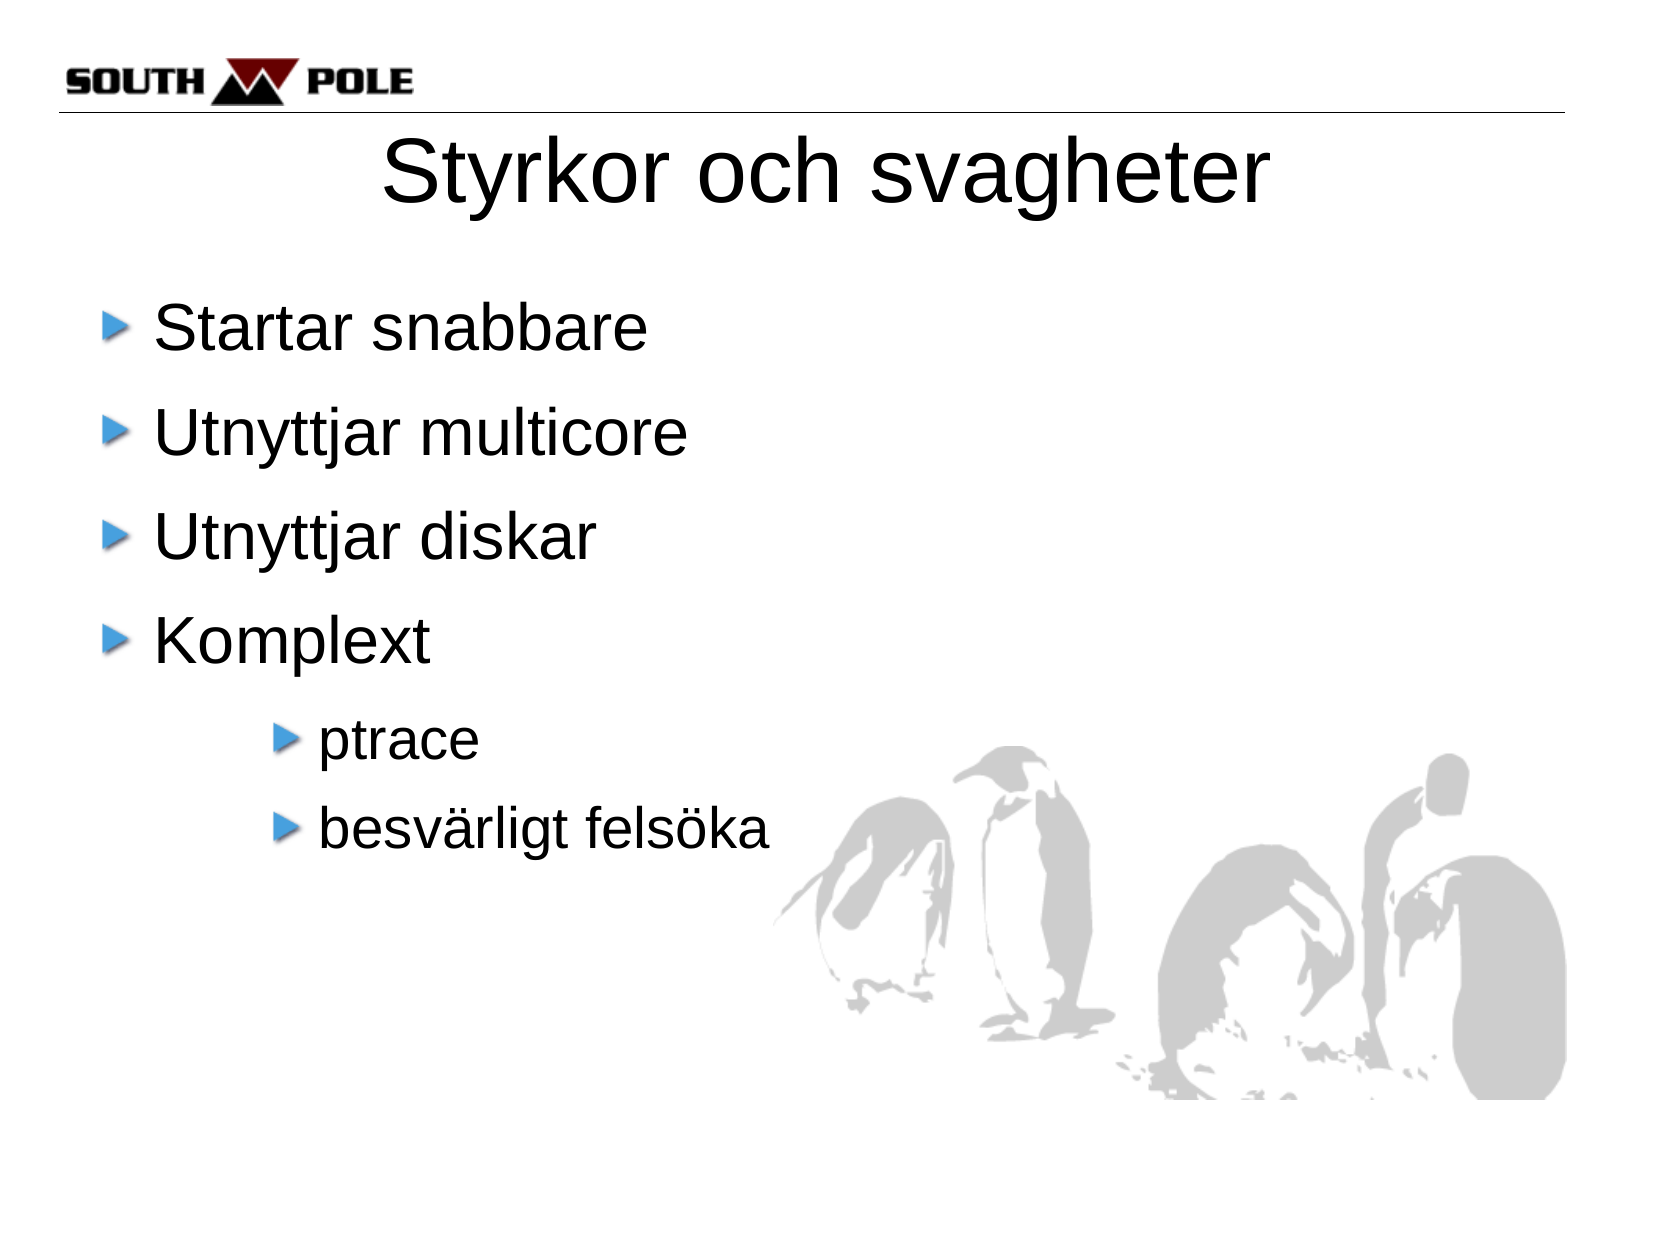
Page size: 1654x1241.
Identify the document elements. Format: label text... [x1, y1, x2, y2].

picture [66, 58, 414, 106]
title Styrkor och svagheter [82, 67, 1571, 275]
list Startar snabbare Utnyttjar multicore Utnyttjar diskar Komplext ptrace besvärligt felsöka [82, 290, 1571, 1109]
